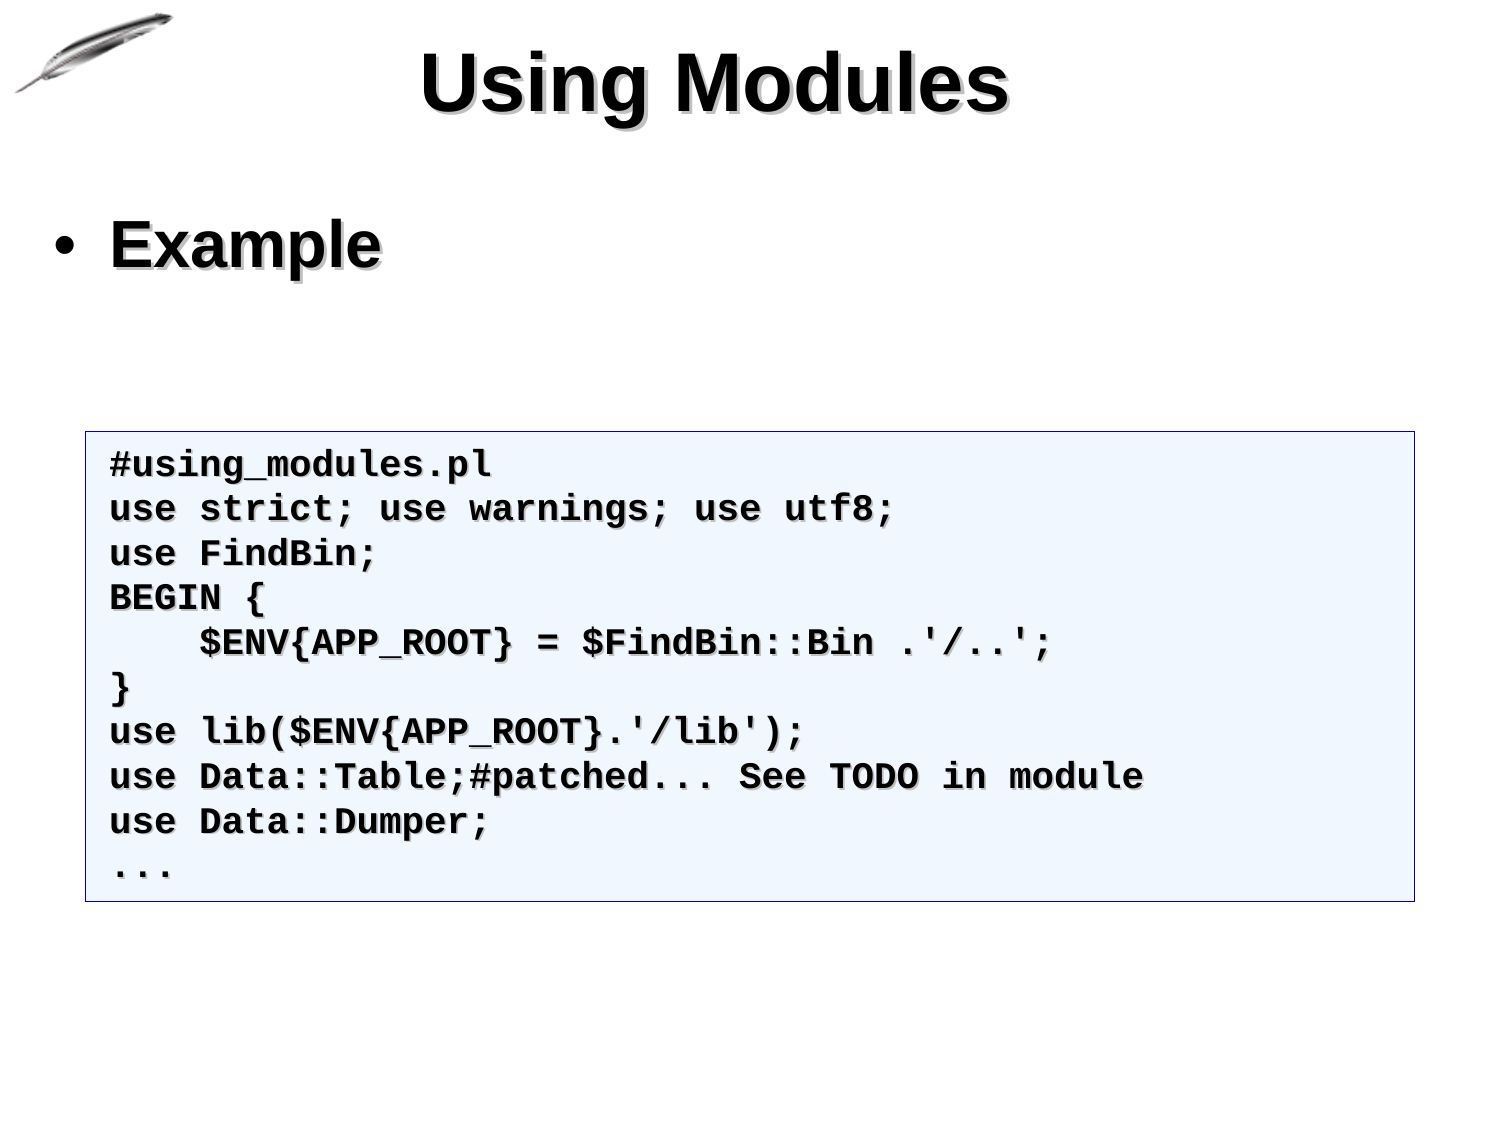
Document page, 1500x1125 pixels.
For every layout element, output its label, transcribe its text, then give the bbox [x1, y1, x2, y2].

text_box #using_modules.pl use strict; use warnings; use utf8; use FindBin; BEGIN { $ENV{APP_ROOT} = $FindBin::Bin .'/..'; } use lib($ENV{APP_ROOT}.'/lib'); use Data::Table;#patched... See TODO in module use Data::Dumper; ... [85, 431, 1415, 901]
title Using Modules [419, 0, 1459, 176]
picture [11, 11, 179, 95]
list Example [53, 207, 1447, 1084]
